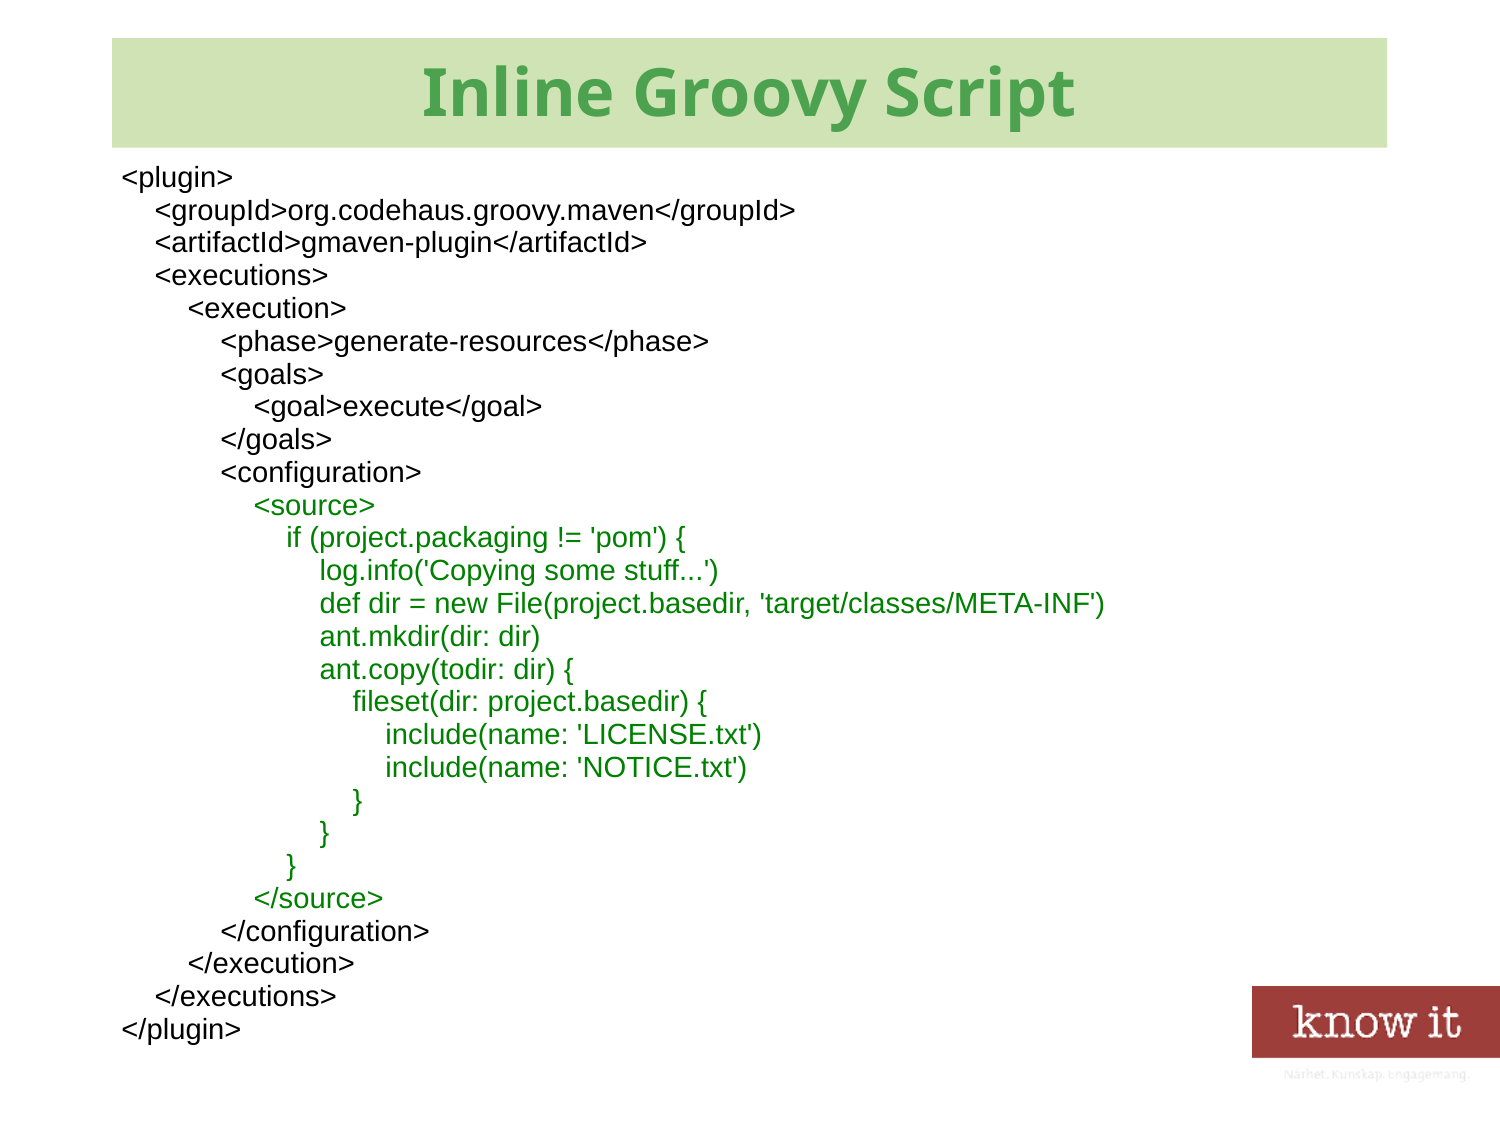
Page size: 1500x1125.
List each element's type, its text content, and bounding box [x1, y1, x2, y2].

text_box Inline Groovy Script [112, 38, 1388, 148]
text_box <plugin> <groupId>org.codehaus.groovy.maven</groupId> <artifactId>gmaven-plugin</artifactId> <executions> <execution> <phase>generate-resources</phase> <goals> <goal>execute</goal> </goals> <configuration> <source> if (project.packaging != 'pom') { log.info('Copying some stuff...') def dir = new File(project.basedir, 'target/classes/META-INF') ant.mkdir(dir: dir) ant.copy(todir: dir) { fileset(dir: project.basedir) { include(name: 'LICENSE.txt') include(name: 'NOTICE.txt') } } } </source> </configuration> </execution> </executions> </plugin> [106, 153, 1394, 1085]
picture [1394, 986, 1500, 1058]
